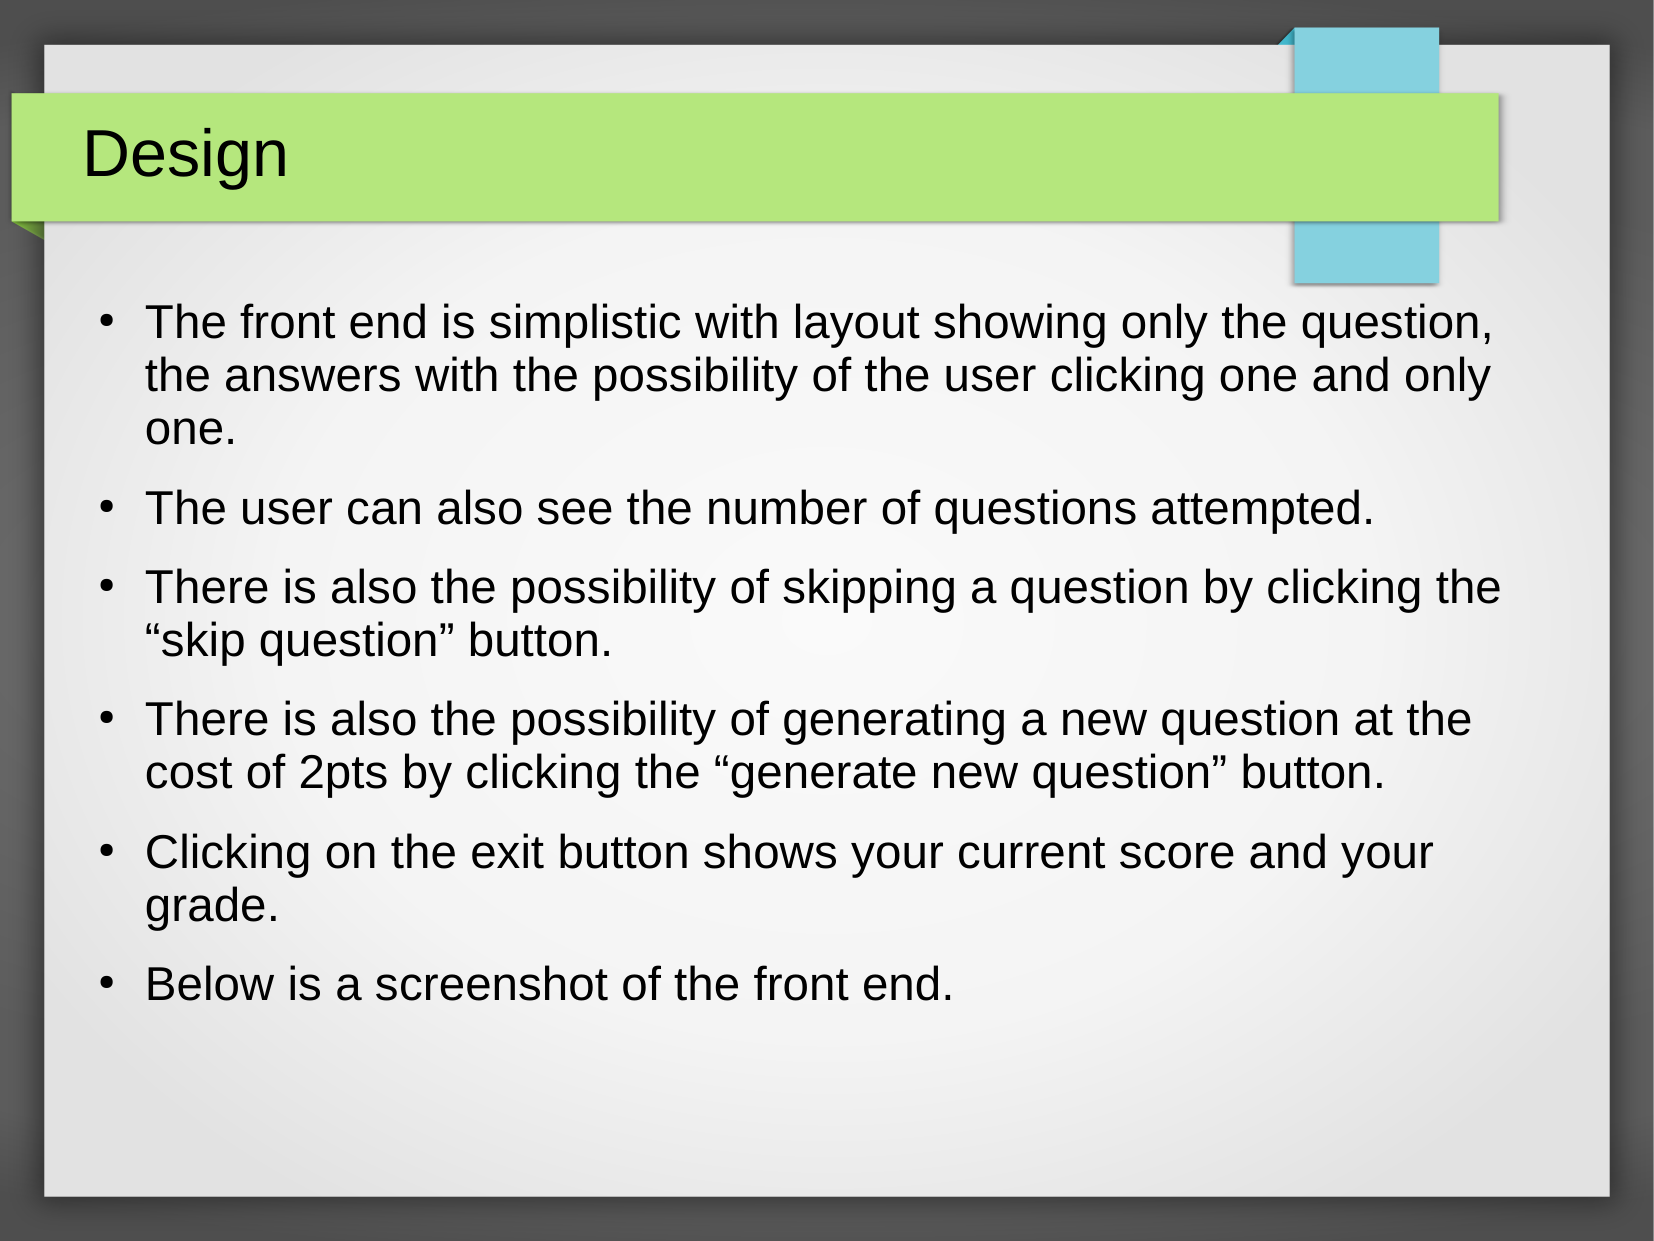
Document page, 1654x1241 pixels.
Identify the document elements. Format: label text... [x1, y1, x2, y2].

list The front end is simplistic with layout showing only the question, the answers with the possibility of the user clicking one and only one. The user can also see the number of questions attempted. There is also the possibility of skipping a question by clicking the “skip question” button. There is also the possibility of generating a new question at the cost of 2pts by clicking the “generate new question” button. Clicking on the exit button shows your current score and your grade. Below is a screenshot of the front end. [82, 295, 1571, 1015]
picture [0, 0, 1654, 1241]
title Design [82, 94, 1264, 213]
